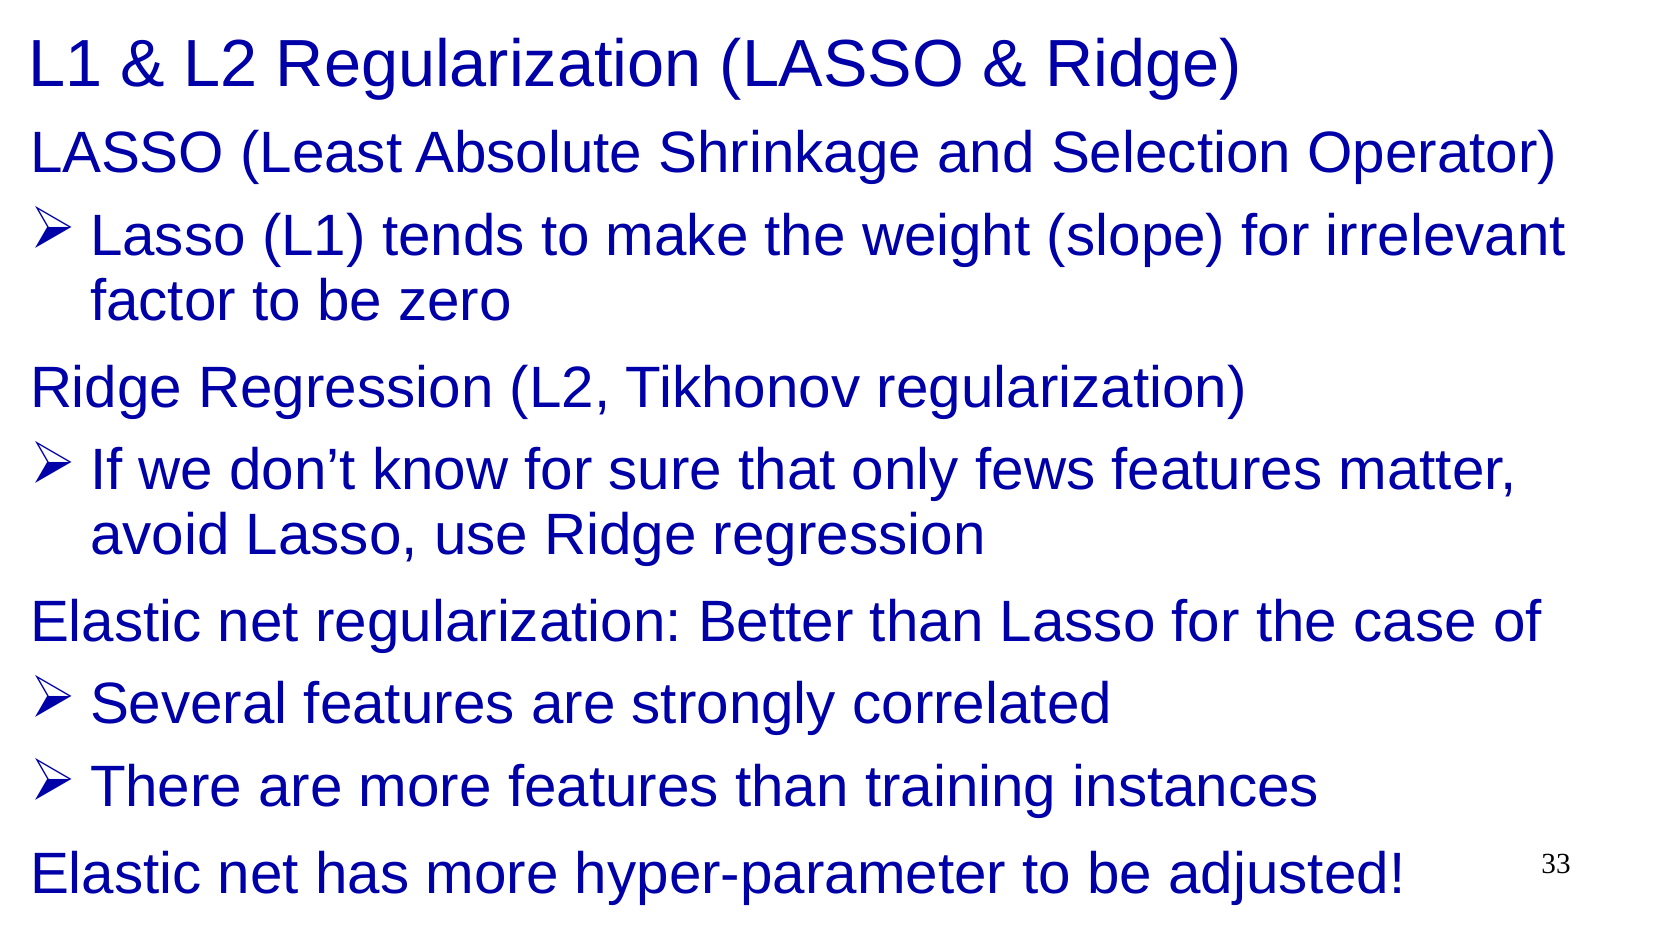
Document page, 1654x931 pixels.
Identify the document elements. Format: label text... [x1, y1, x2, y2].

list LASSO (Least Absolute Shrinkage and Selection Operator) Lasso (L1) tends to make the weight (slope) for irrelevant factor to be zero Ridge Regression (L2, Tikhonov regularization) If we don’t know for sure that only fews features matter, avoid Lasso, use Ridge regression Elastic net regularization: Better than Lasso for the case of Several features are strongly correlated There are more features than training instances Elastic net has more hyper-parameter to be adjusted! [30, 120, 1645, 916]
title L1 & L2 Regularization (LASSO & Ridge) [28, 21, 1626, 106]
